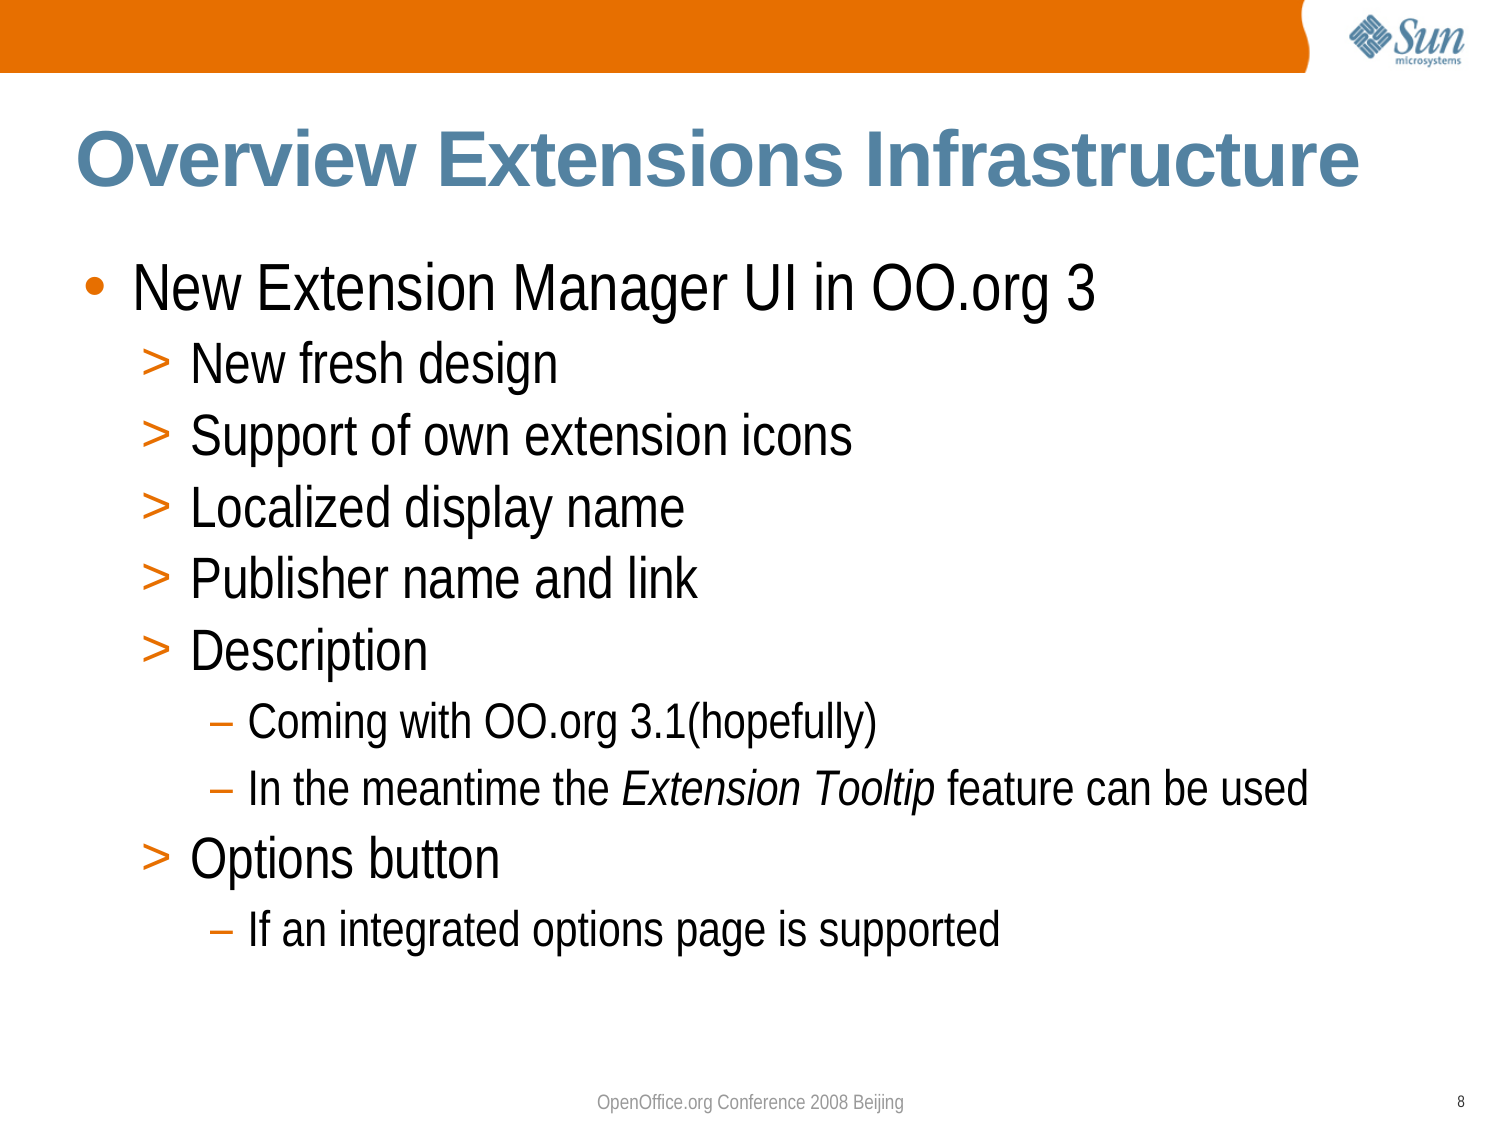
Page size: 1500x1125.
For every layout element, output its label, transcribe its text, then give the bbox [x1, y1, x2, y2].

list New Extension Manager UI in OO.org 3 New fresh design Support of own extension icons Localized display name Publisher name and link Description Coming with OO.org 3.1(hopefully) In the meantime the Extension Tooltip feature can be used Options button If an integrated options page is supported [64, 258, 1401, 1062]
picture [0, 0, 1500, 73]
title Overview Extensions Infrastructure [75, 123, 1437, 227]
